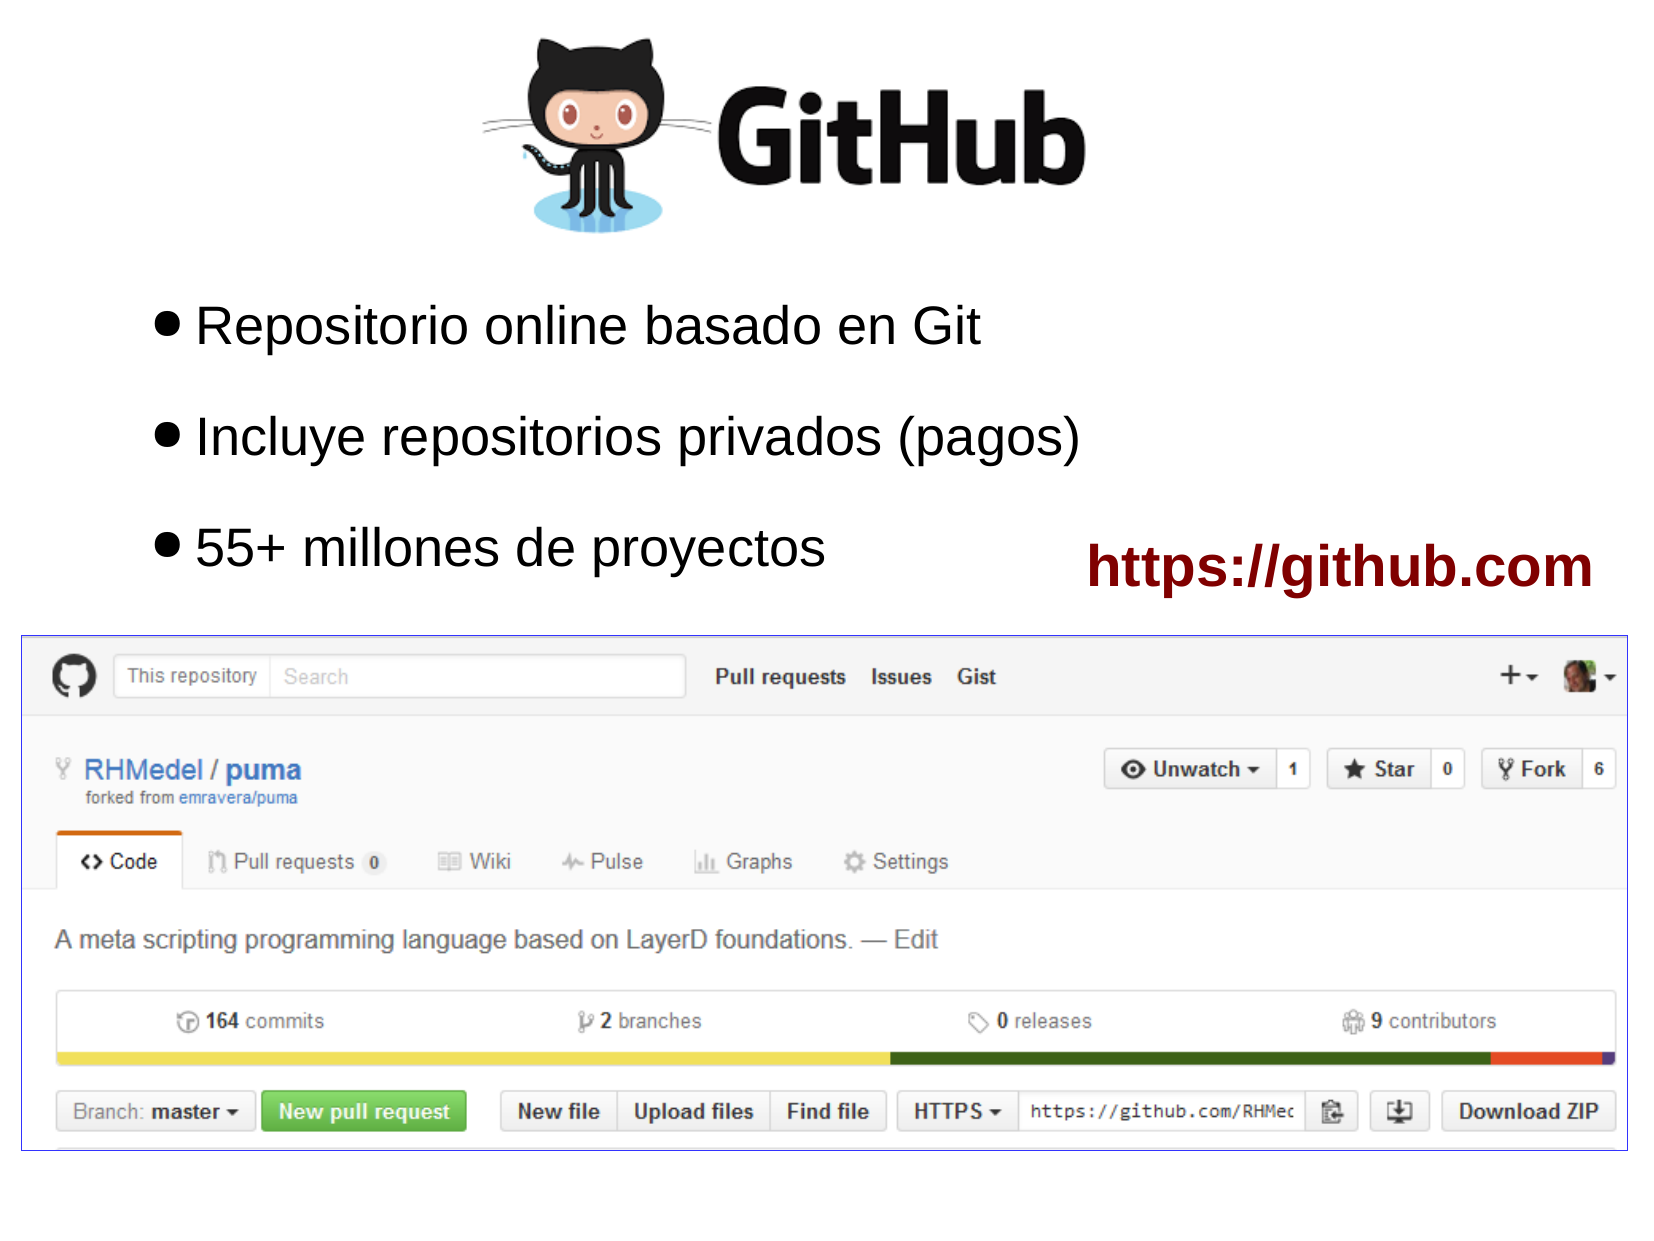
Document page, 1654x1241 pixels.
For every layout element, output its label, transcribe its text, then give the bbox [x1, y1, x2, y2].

picture [478, 35, 1089, 237]
picture [21, 635, 1628, 1151]
text_box https://github.com [1071, 526, 1632, 613]
subtitle Repositorio online basado en Git Incluye repositorios privados (pagos) 55+ millones de proyectos [149, 295, 1558, 578]
